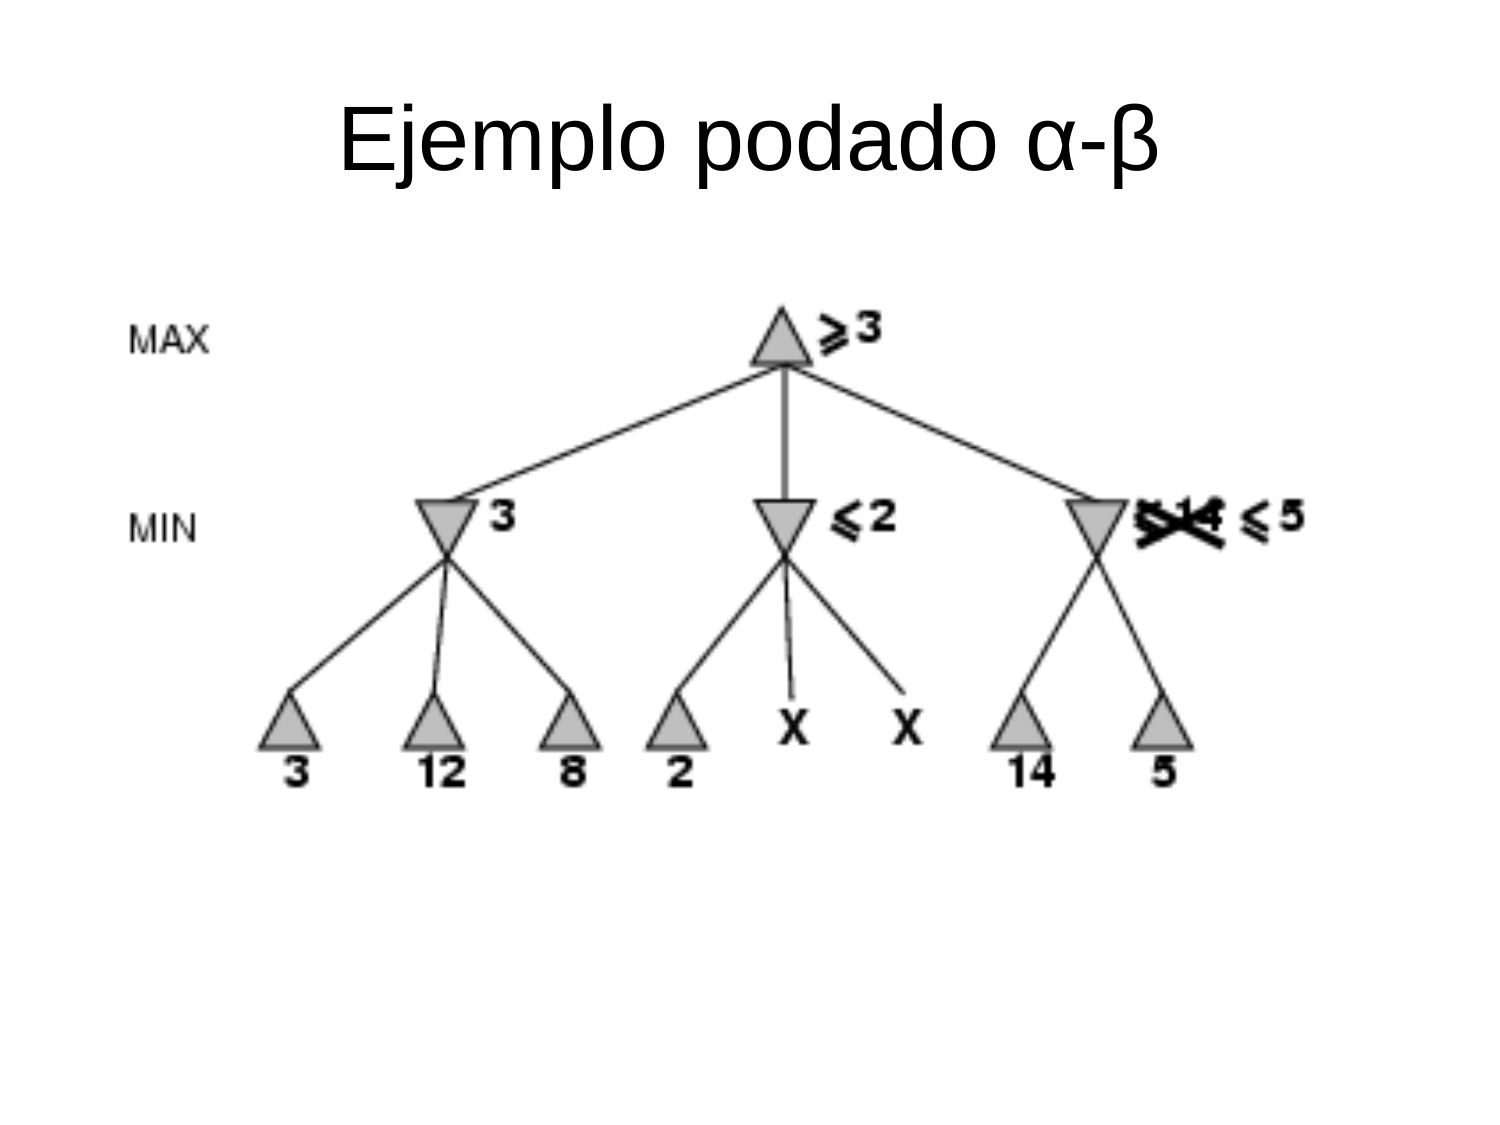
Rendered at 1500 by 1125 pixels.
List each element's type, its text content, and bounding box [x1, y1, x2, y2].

title Ejemplo podado α-β [75, 45, 1426, 233]
picture [75, 262, 1426, 881]
